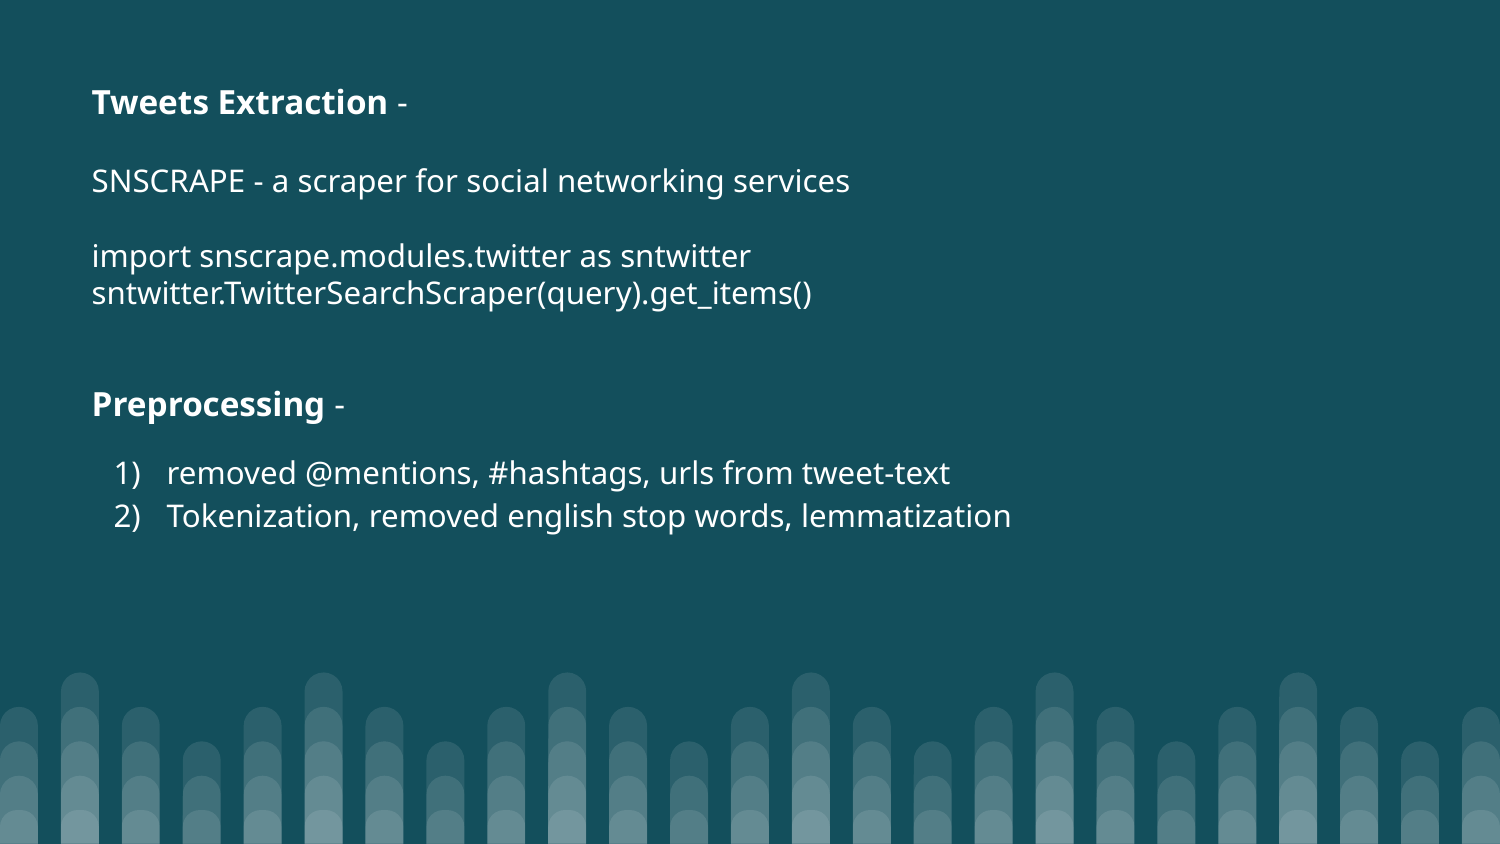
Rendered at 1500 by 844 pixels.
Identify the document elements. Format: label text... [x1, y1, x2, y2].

list Preprocessing - removed @mentions, #hashtags, urls from tweet-text Tokenization, removed english stop words, lemmatization [76, 362, 1121, 545]
title Tweets Extraction - SNSCRAPE - a scraper for social networking services import snscrape.modules.twitter as sntwitter sntwitter.TwitterSearchScraper(query).get_items() [76, 47, 1273, 345]
